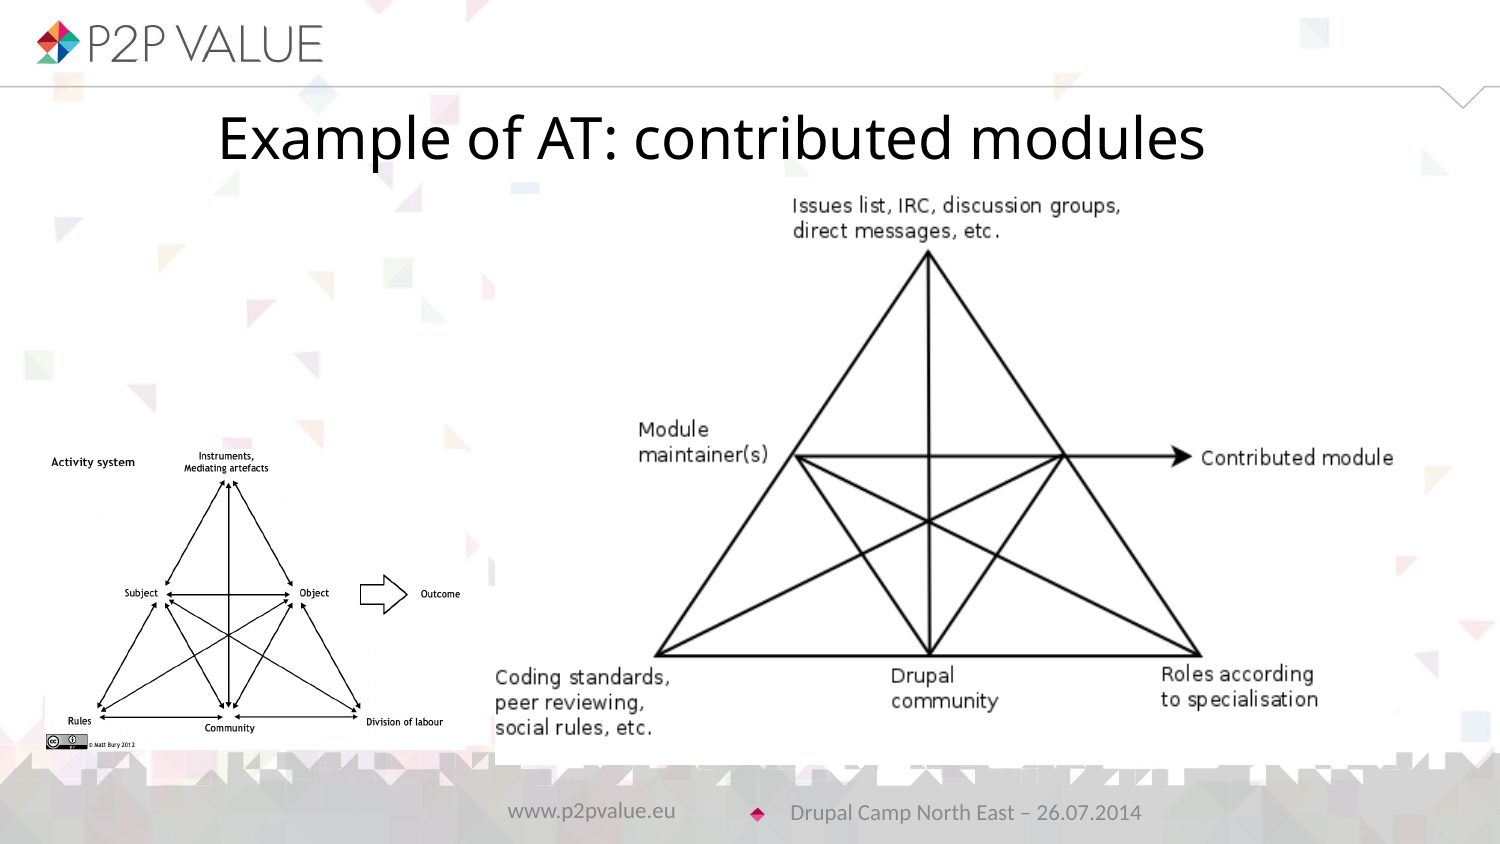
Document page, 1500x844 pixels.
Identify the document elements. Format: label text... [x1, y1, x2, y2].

title Example of AT: contributed modules [60, 92, 1366, 181]
text_box Drupal Camp North East – 26.07.2014 [777, 788, 1470, 834]
text_box www.p2pvalue.eu [501, 789, 720, 829]
picture [0, 0, 1500, 844]
